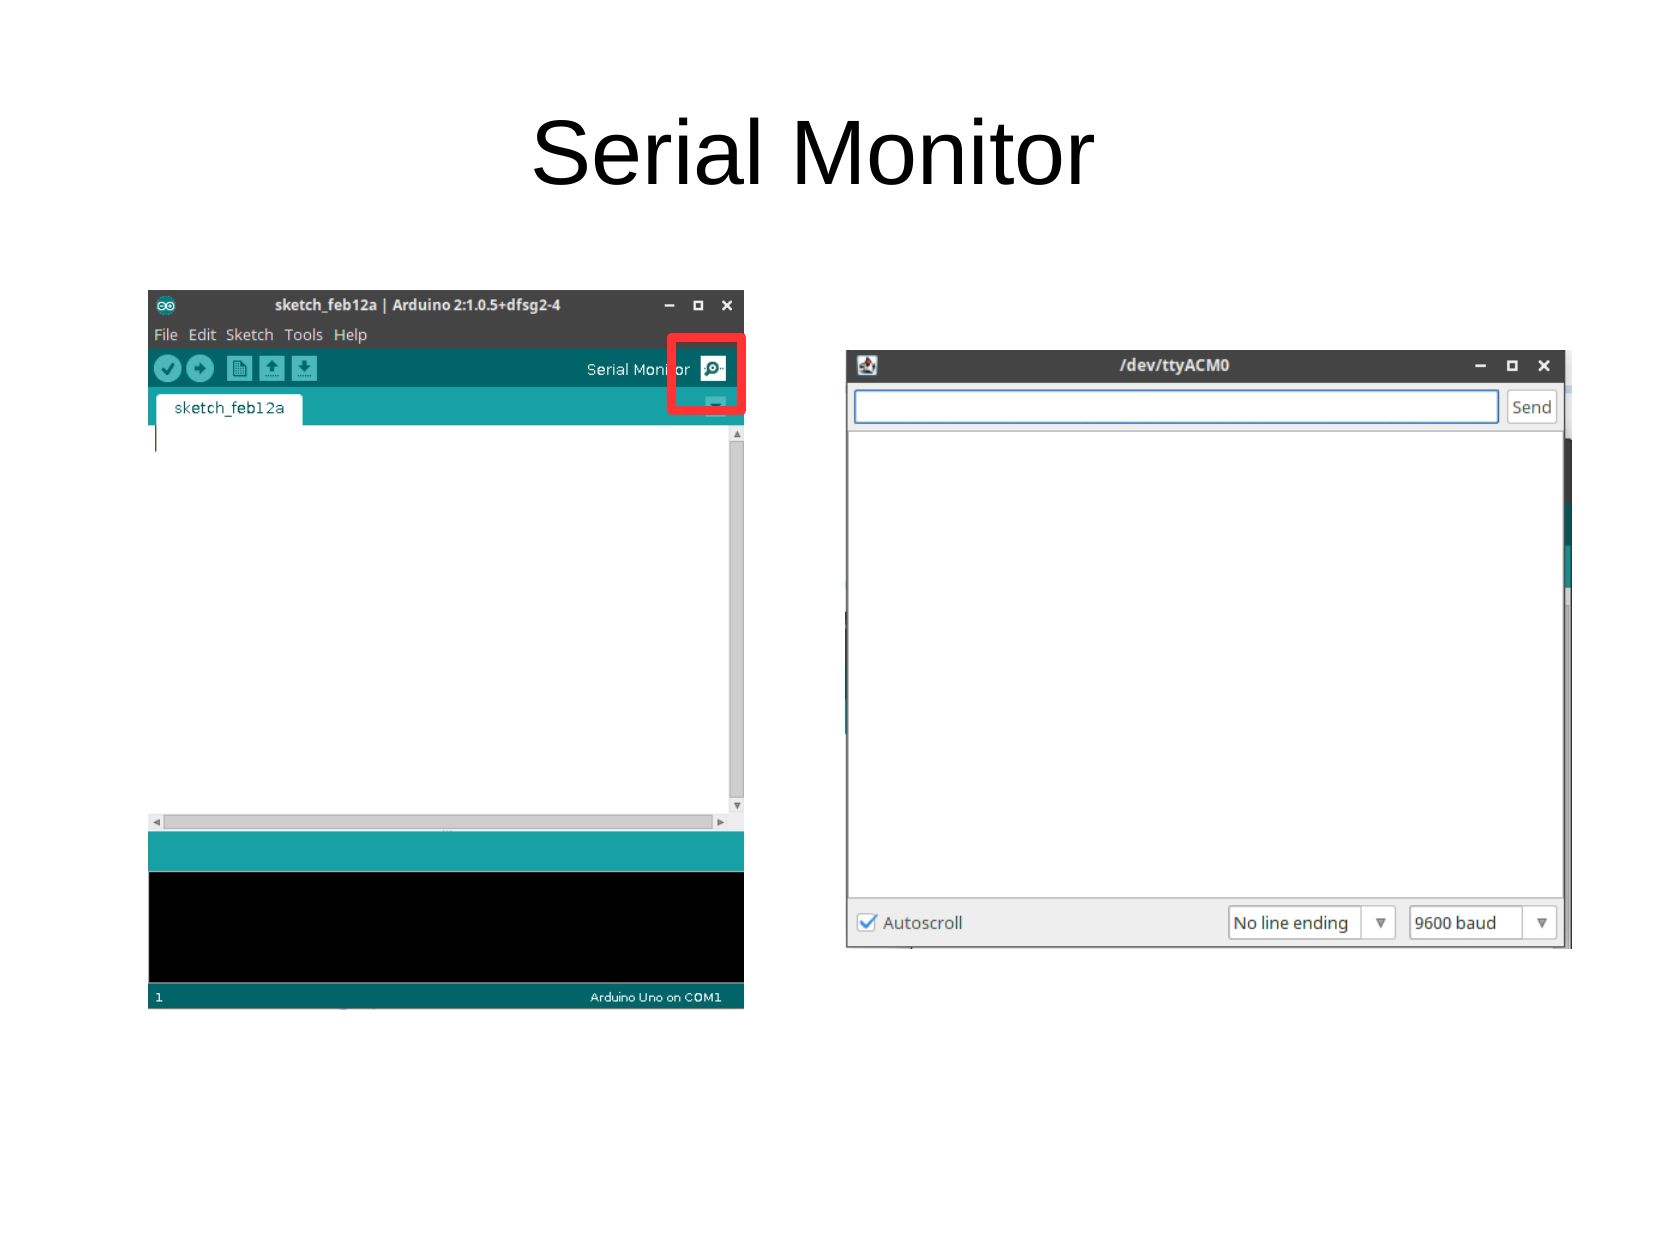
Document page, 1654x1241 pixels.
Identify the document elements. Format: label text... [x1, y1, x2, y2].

picture [148, 290, 744, 1010]
title Serial Monitor [82, 49, 1571, 257]
picture [676, 342, 737, 406]
picture [845, 350, 1572, 949]
